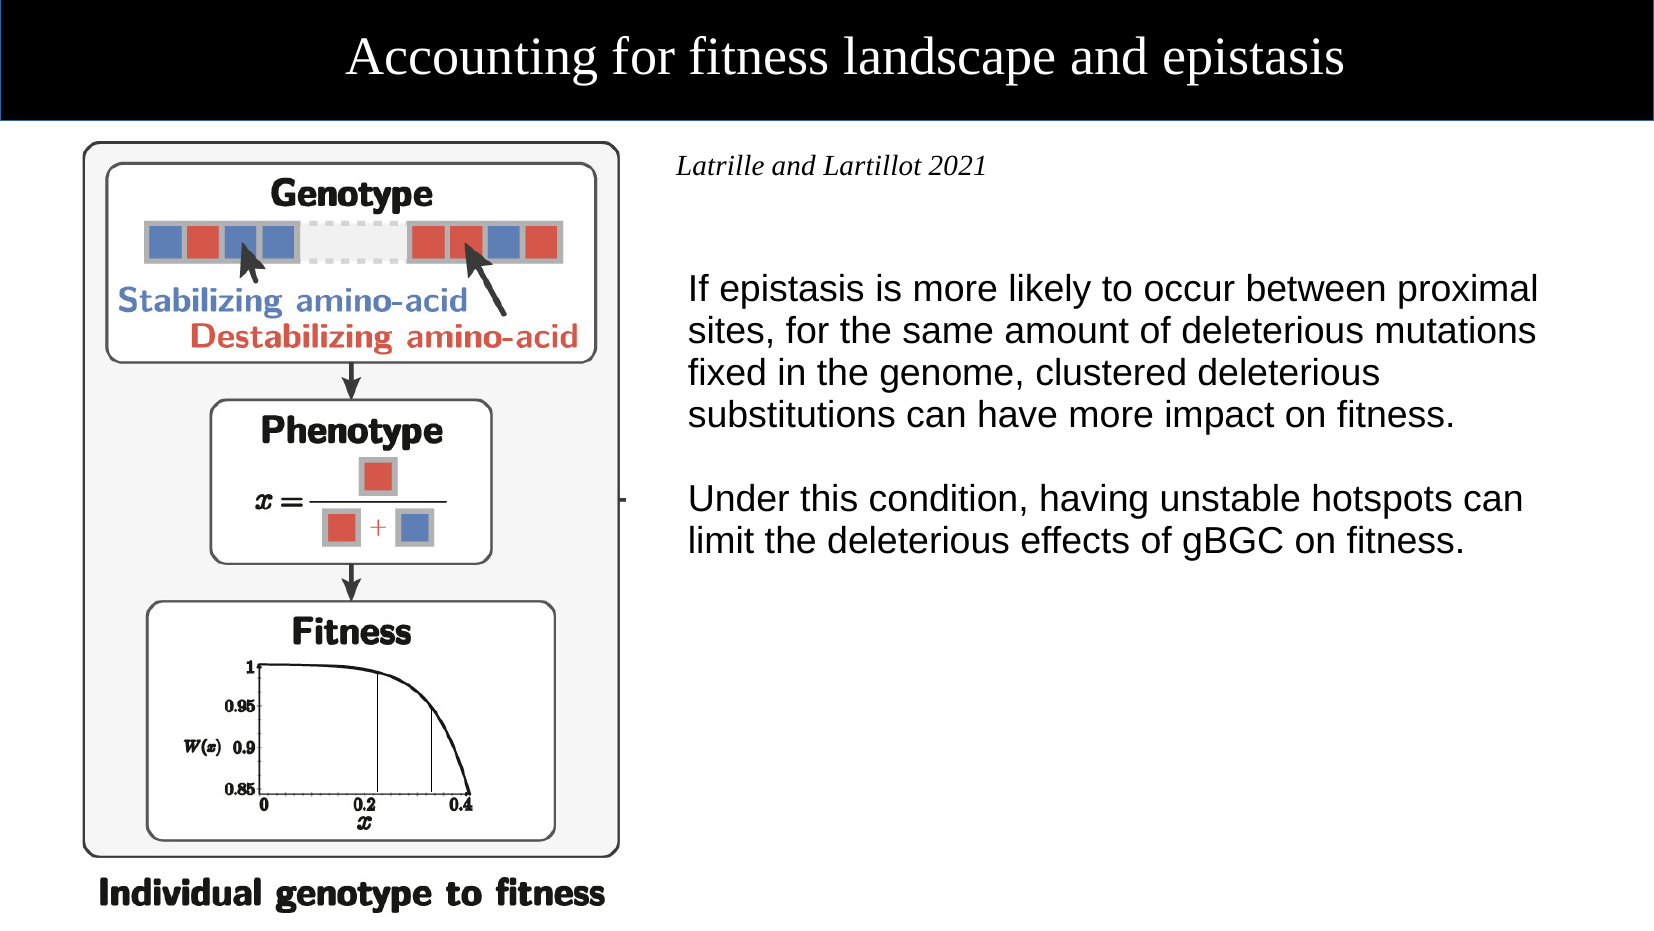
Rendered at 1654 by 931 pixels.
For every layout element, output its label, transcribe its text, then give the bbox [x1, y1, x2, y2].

text_box Accounting for fitness landscape and epistasis [330, 18, 1441, 154]
text_box Latrille and Lartillot 2021 [661, 141, 1016, 240]
text_box [0, 0, 1654, 121]
picture [82, 141, 626, 913]
text_box If epistasis is more likely to occur between proximal sites, for the same amount of deleterious mutations fixed in the genome, clustered deleterious substitutions can have more impact on fitness. Under this condition, having unstable hotspots can limit the deleterious effects of gBGC on fitness. [673, 259, 1607, 566]
